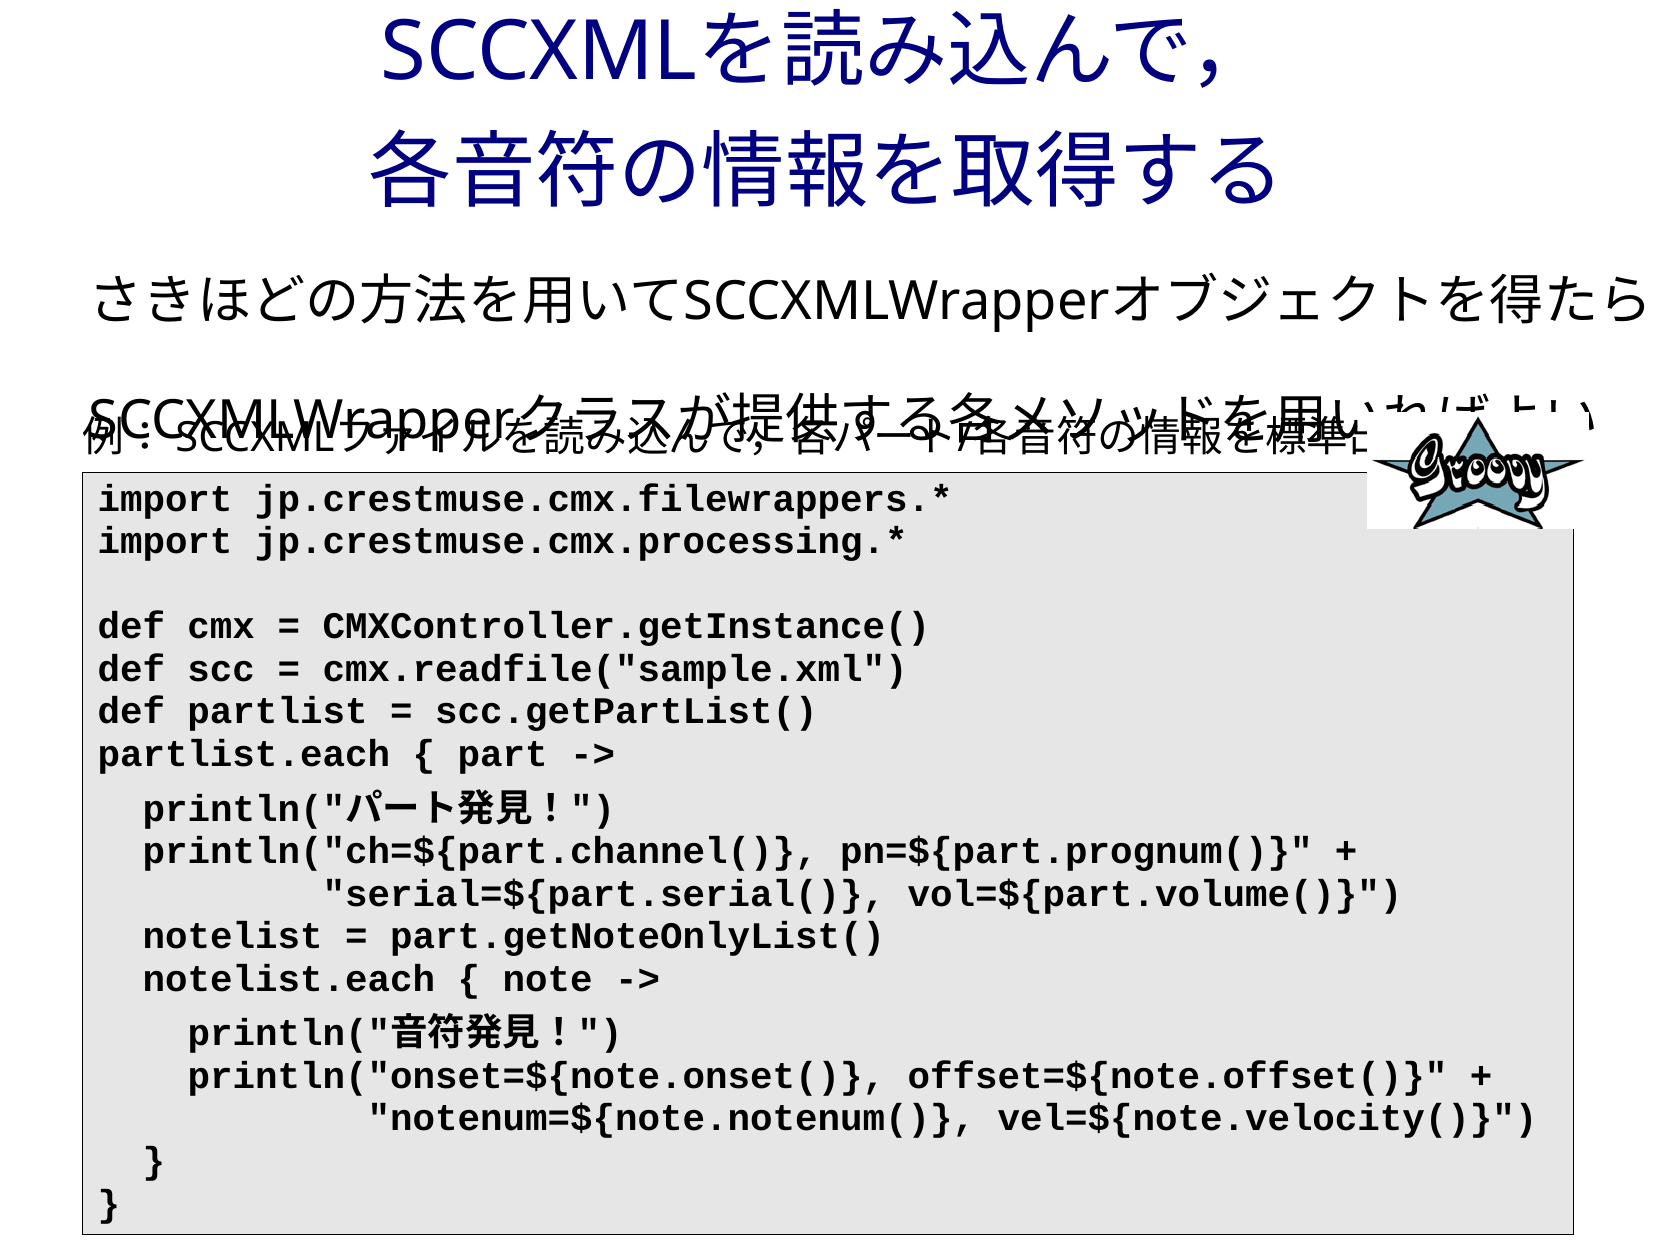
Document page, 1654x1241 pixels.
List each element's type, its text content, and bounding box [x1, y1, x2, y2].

text_box 例： SCCXMLファイルを読み込んで，各パート/各音符の情報を標準出力 [67, 395, 1365, 453]
title SCCXMLを読み込んで， 各音符の情報を取得する [82, 15, 1571, 192]
text_box さきほどの方法を用いてSCCXMLWrapperオブジェクトを得たら， SCCXMLWrapperクラスが提供する各メソッドを用いればよい [73, 209, 1546, 361]
picture [1367, 412, 1589, 529]
text_box import jp.crestmuse.cmx.filewrappers.* import jp.crestmuse.cmx.processing.* def cmx = CMXController.getInstance() def scc = cmx.readfile("sample.xml") def partlist = scc.getPartList() partlist.each { part -> println("パート発見！") println("ch=${part.channel()}, pn=${part.prognum()}" + "serial=${part.serial()}, vol=${part.volume()}") notelist = part.getNoteOnlyList() notelist.each { note -> println("音符発見！") println("onset=${note.onset()}, offset=${note.offset()}" + "notenum=${note.notenum()}, vel=${note.velocity()}") } } [82, 472, 1574, 1214]
